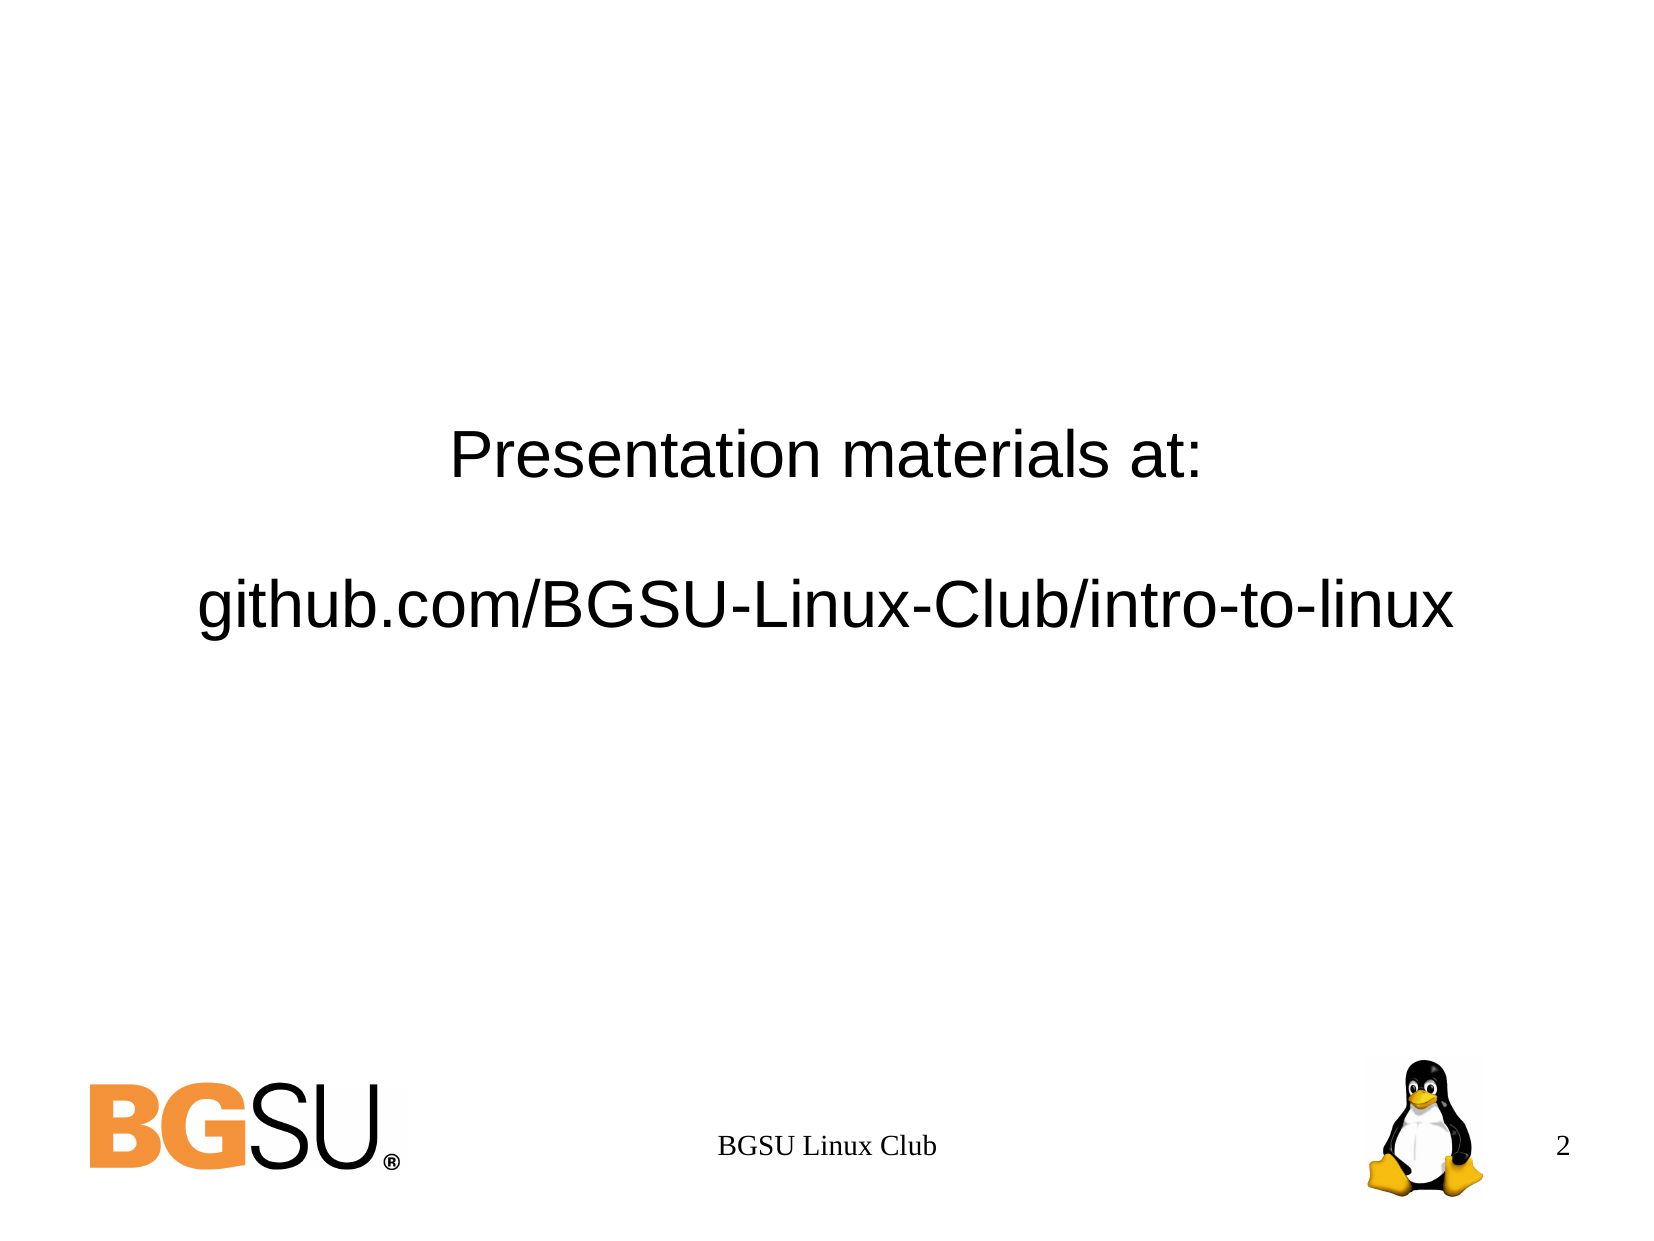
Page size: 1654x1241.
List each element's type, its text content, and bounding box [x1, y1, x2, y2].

subtitle Presentation materials at: github.com/BGSU-Linux-Club/intro-to-linux [82, 49, 1571, 1010]
picture [1365, 1057, 1486, 1201]
picture [90, 1082, 409, 1171]
